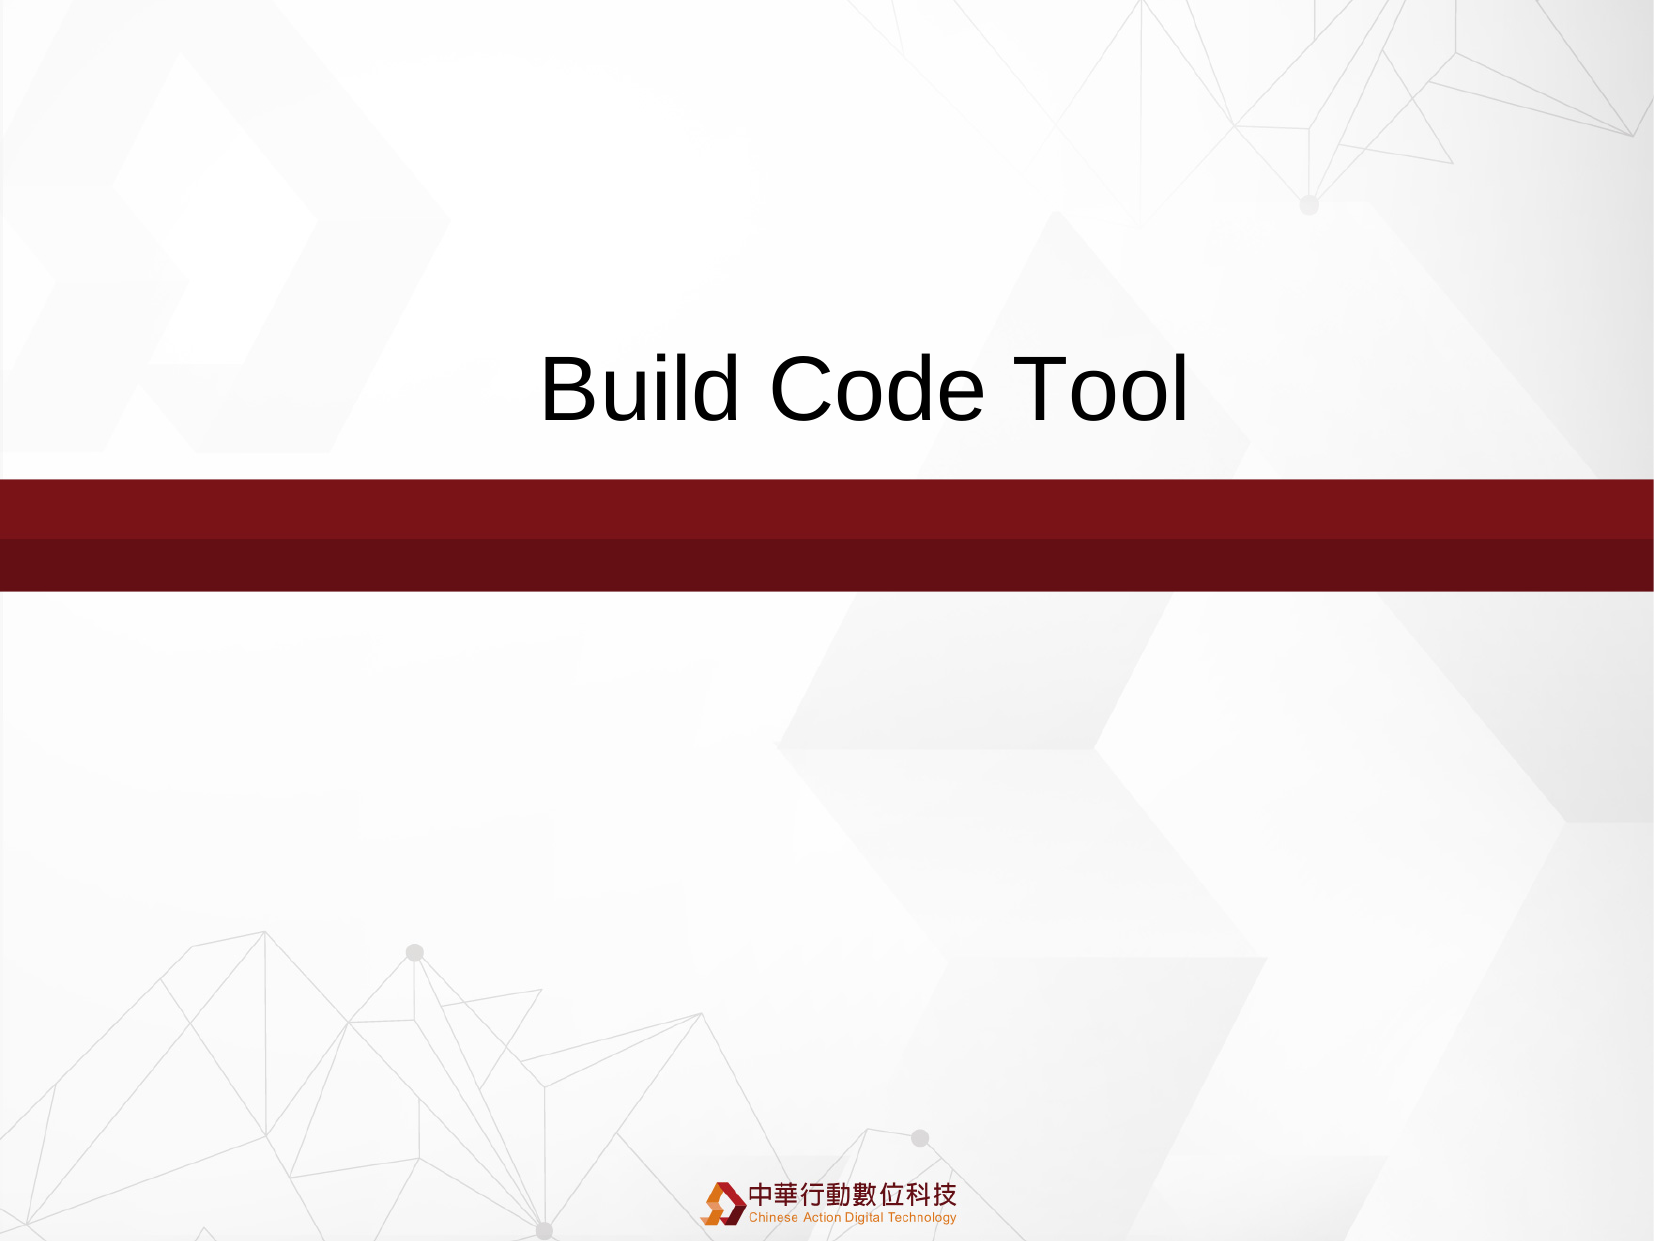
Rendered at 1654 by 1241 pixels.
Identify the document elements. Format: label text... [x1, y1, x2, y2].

picture [0, 0, 1654, 1241]
title Build Code Tool [105, 285, 1594, 493]
